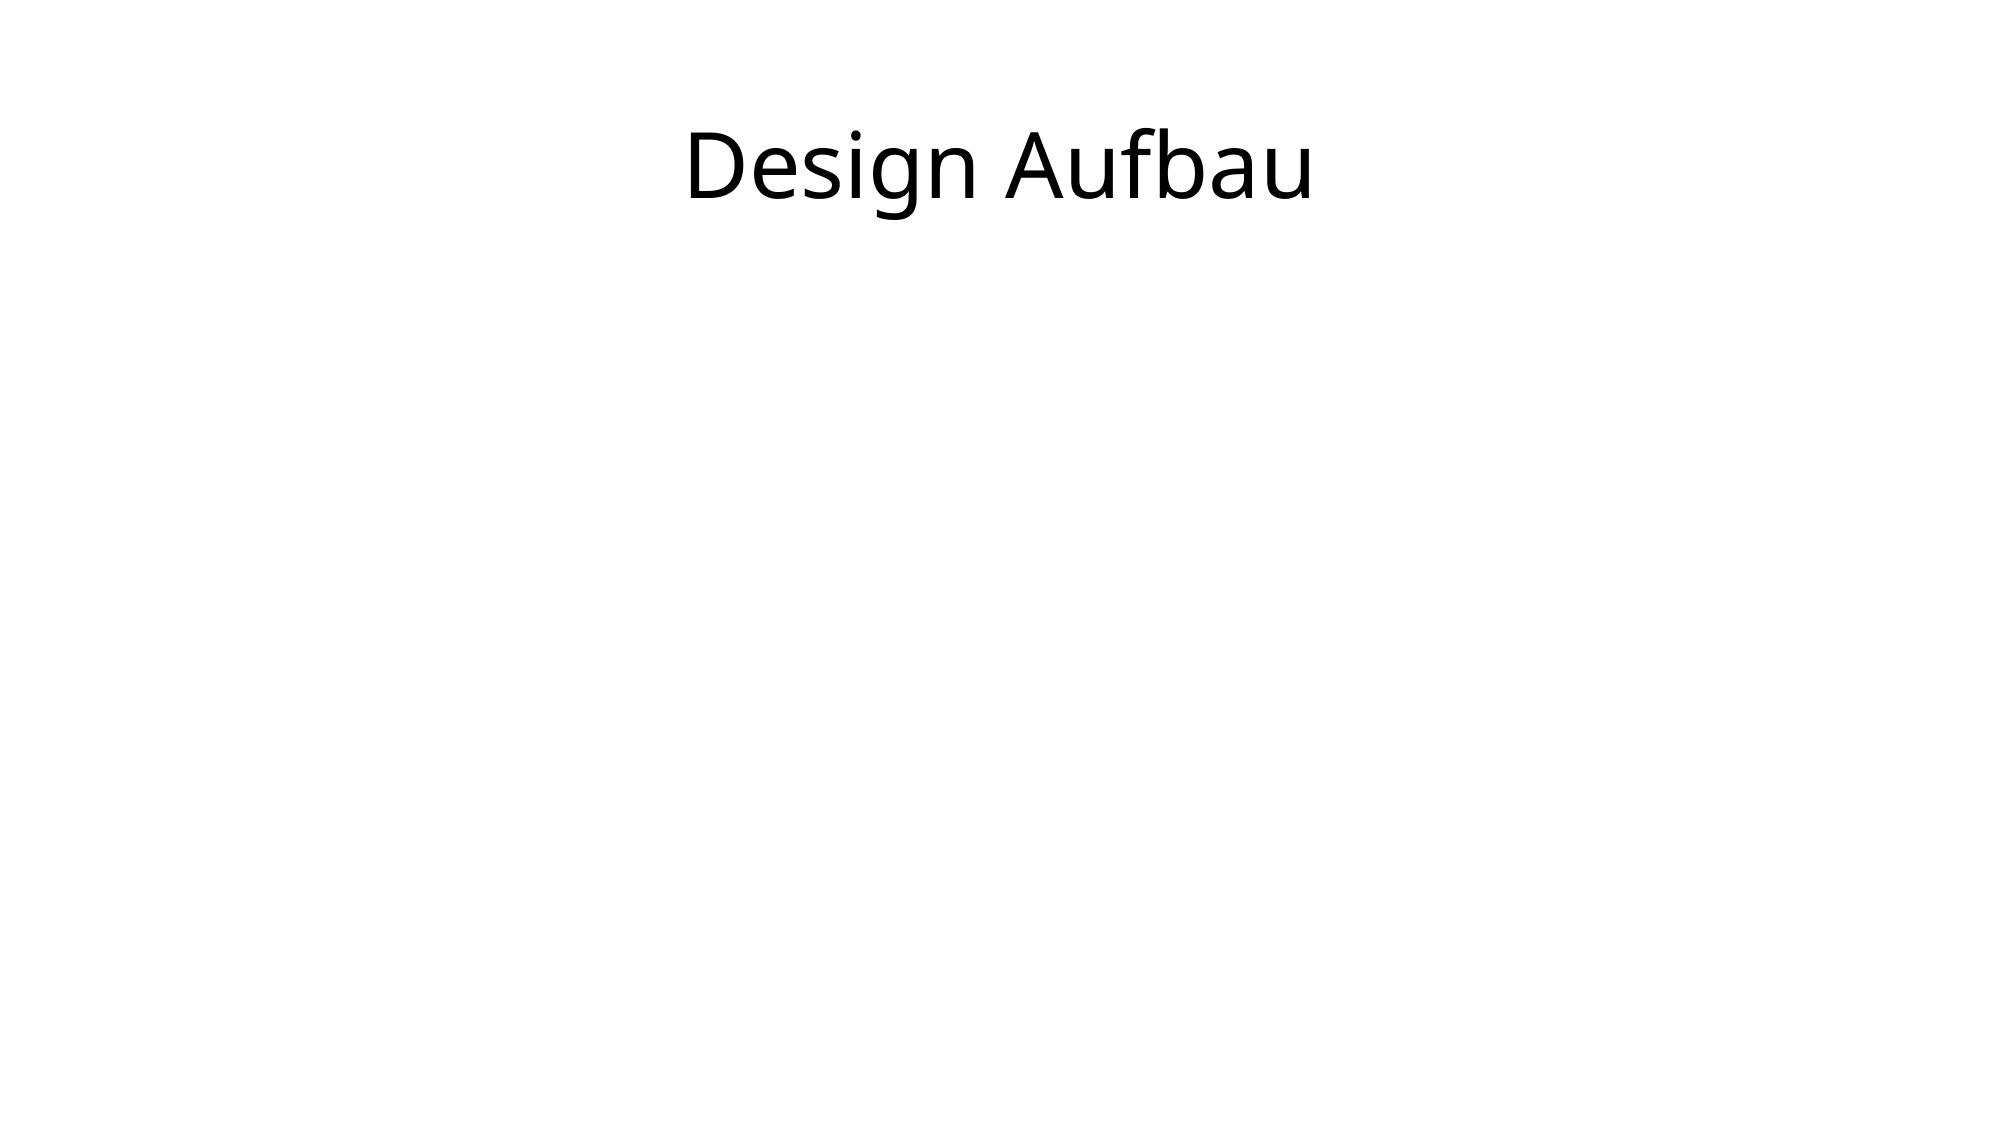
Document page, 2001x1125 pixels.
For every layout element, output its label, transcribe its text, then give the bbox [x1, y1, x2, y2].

title Design Aufbau [137, 59, 1863, 278]
